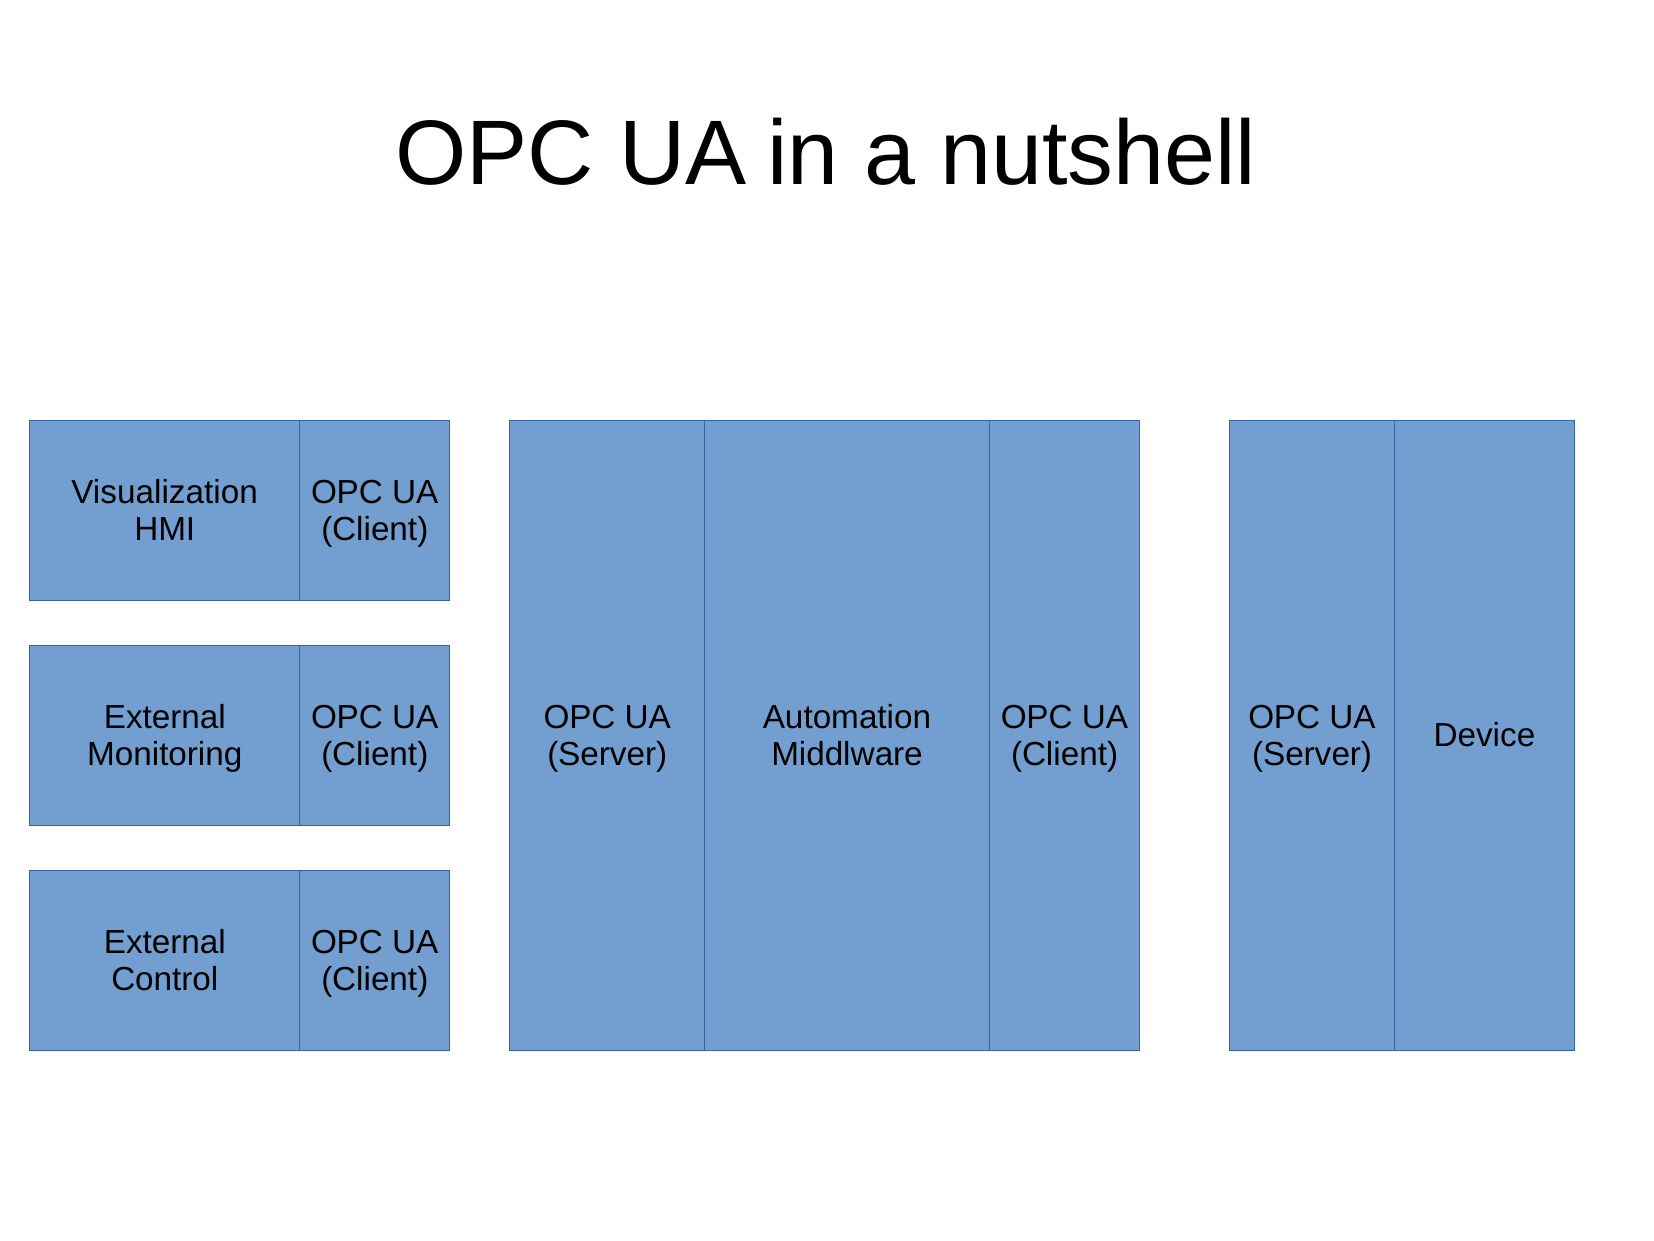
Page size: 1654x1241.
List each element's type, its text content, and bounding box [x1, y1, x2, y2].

text_box OPC UA (Server) [509, 420, 704, 1051]
text_box OPC UA (Client) [300, 645, 450, 826]
text_box Automation Middlware [704, 420, 990, 1051]
text_box OPC UA (Client) [300, 870, 450, 1051]
title OPC UA in a nutshell [82, 49, 1571, 257]
text_box OPC UA (Client) [990, 420, 1140, 1051]
text_box OPC UA (Server) [1229, 420, 1395, 1051]
text_box Device [1395, 420, 1575, 1051]
text_box Visualization HMI [29, 420, 300, 601]
text_box External Monitoring [29, 645, 300, 826]
text_box External Control [29, 870, 300, 1051]
text_box OPC UA (Client) [300, 420, 450, 601]
